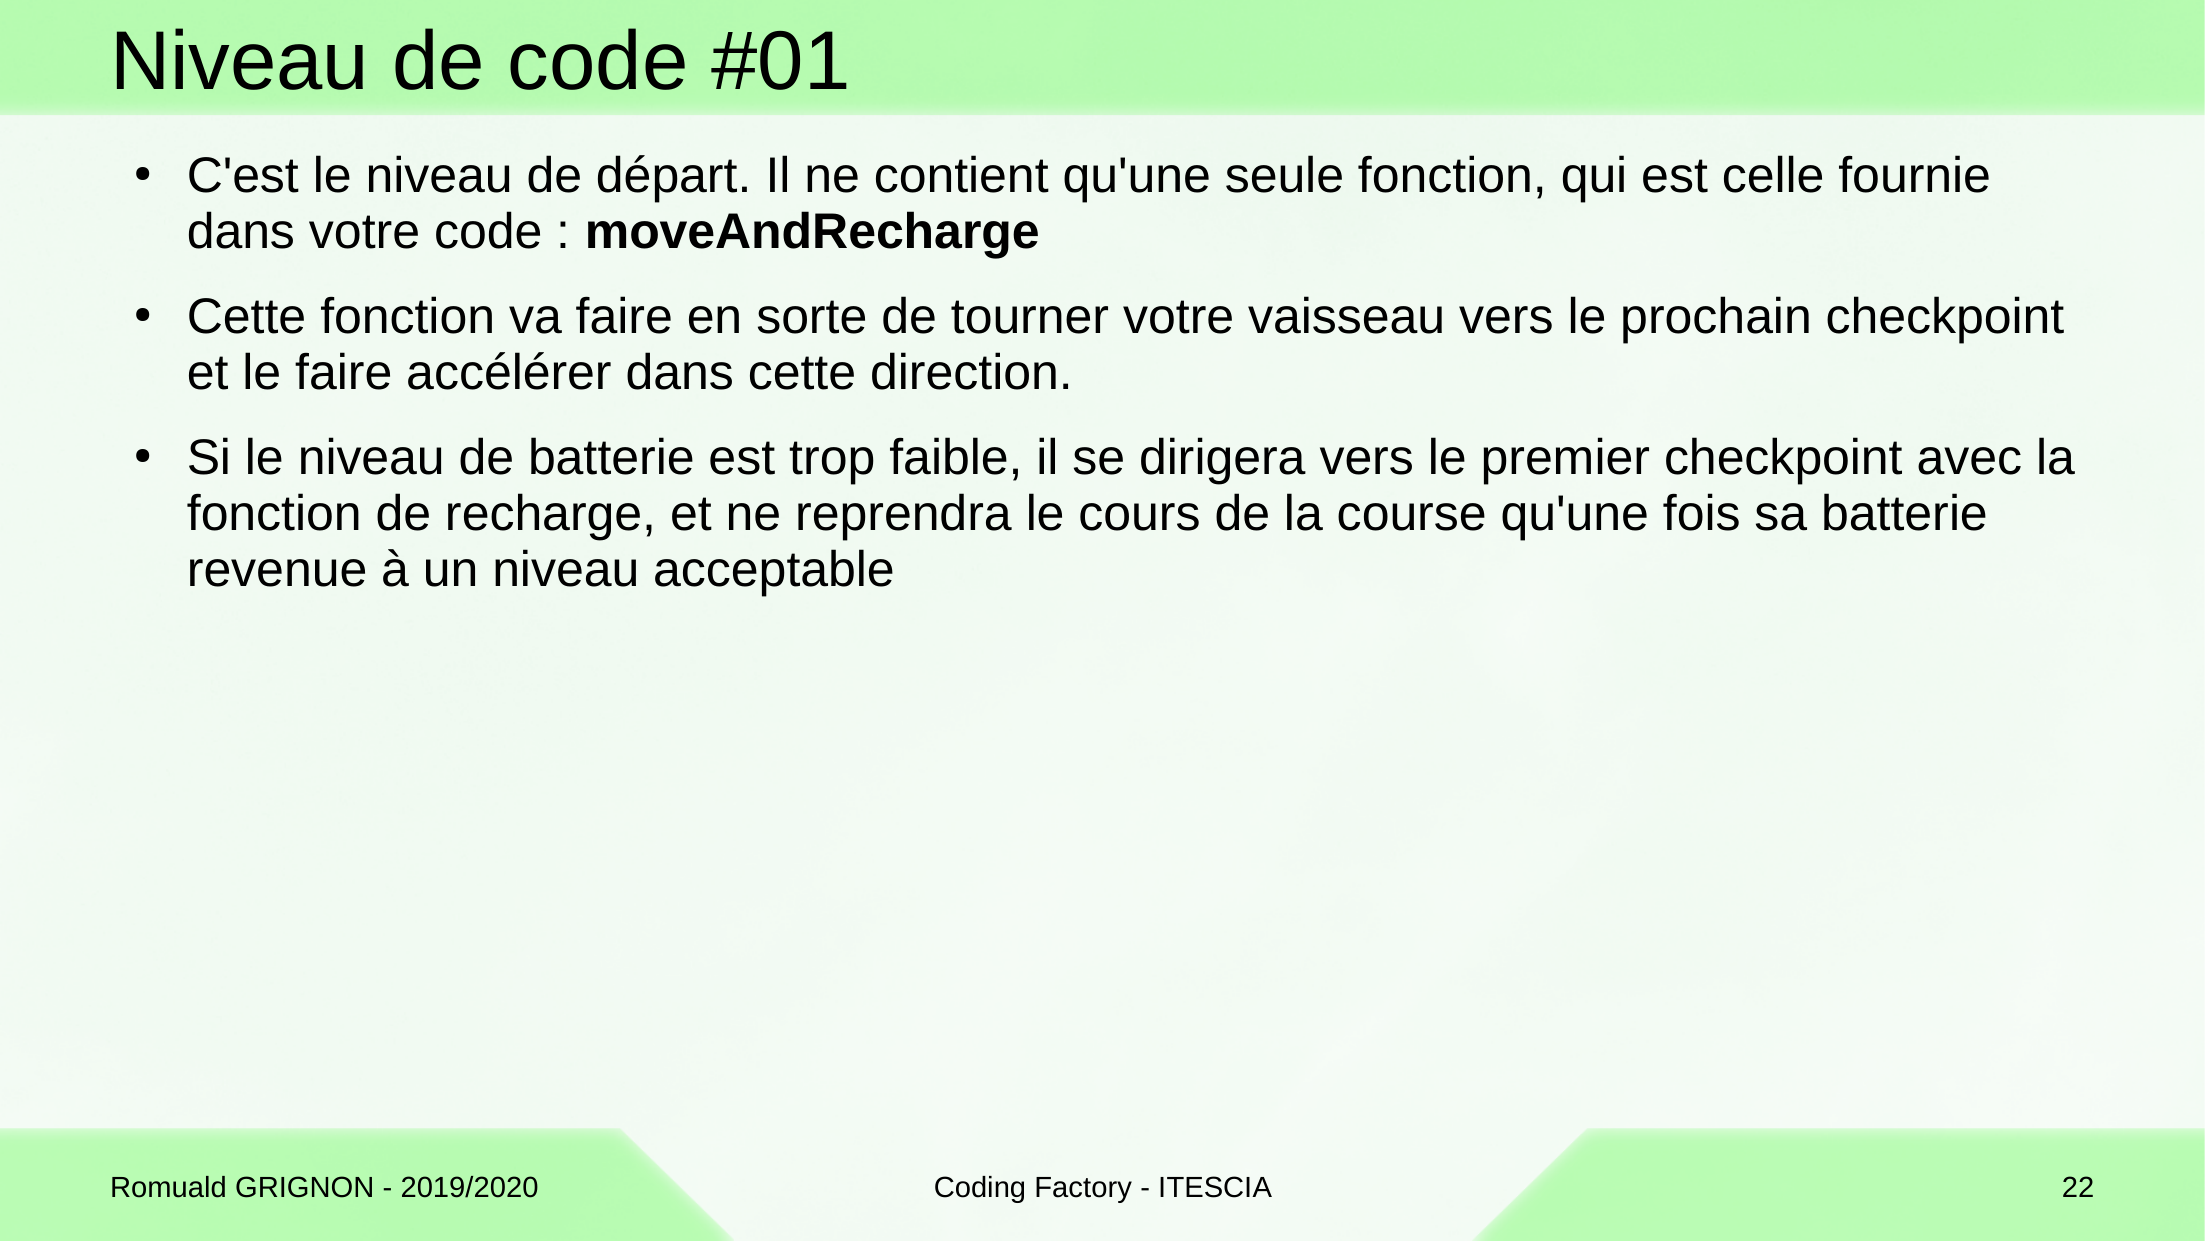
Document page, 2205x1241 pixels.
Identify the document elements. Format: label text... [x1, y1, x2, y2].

title Niveau de code #01 [110, 49, 2095, 257]
picture [0, 0, 2205, 1241]
list C'est le niveau de départ. Il ne contient qu'une seule fonction, qui est celle fournie dans votre code : moveAndRecharge Cette fonction va faire en sorte de tourner votre vaisseau vers le prochain checkpoint et le faire accélérer dans cette direction. Si le niveau de batterie est trop faible, il se dirigera vers le premier checkpoint avec la fonction de recharge, et ne reprendra le cours de la course qu'une fois sa batterie revenue à un niveau acceptable [116, 218, 2101, 1161]
